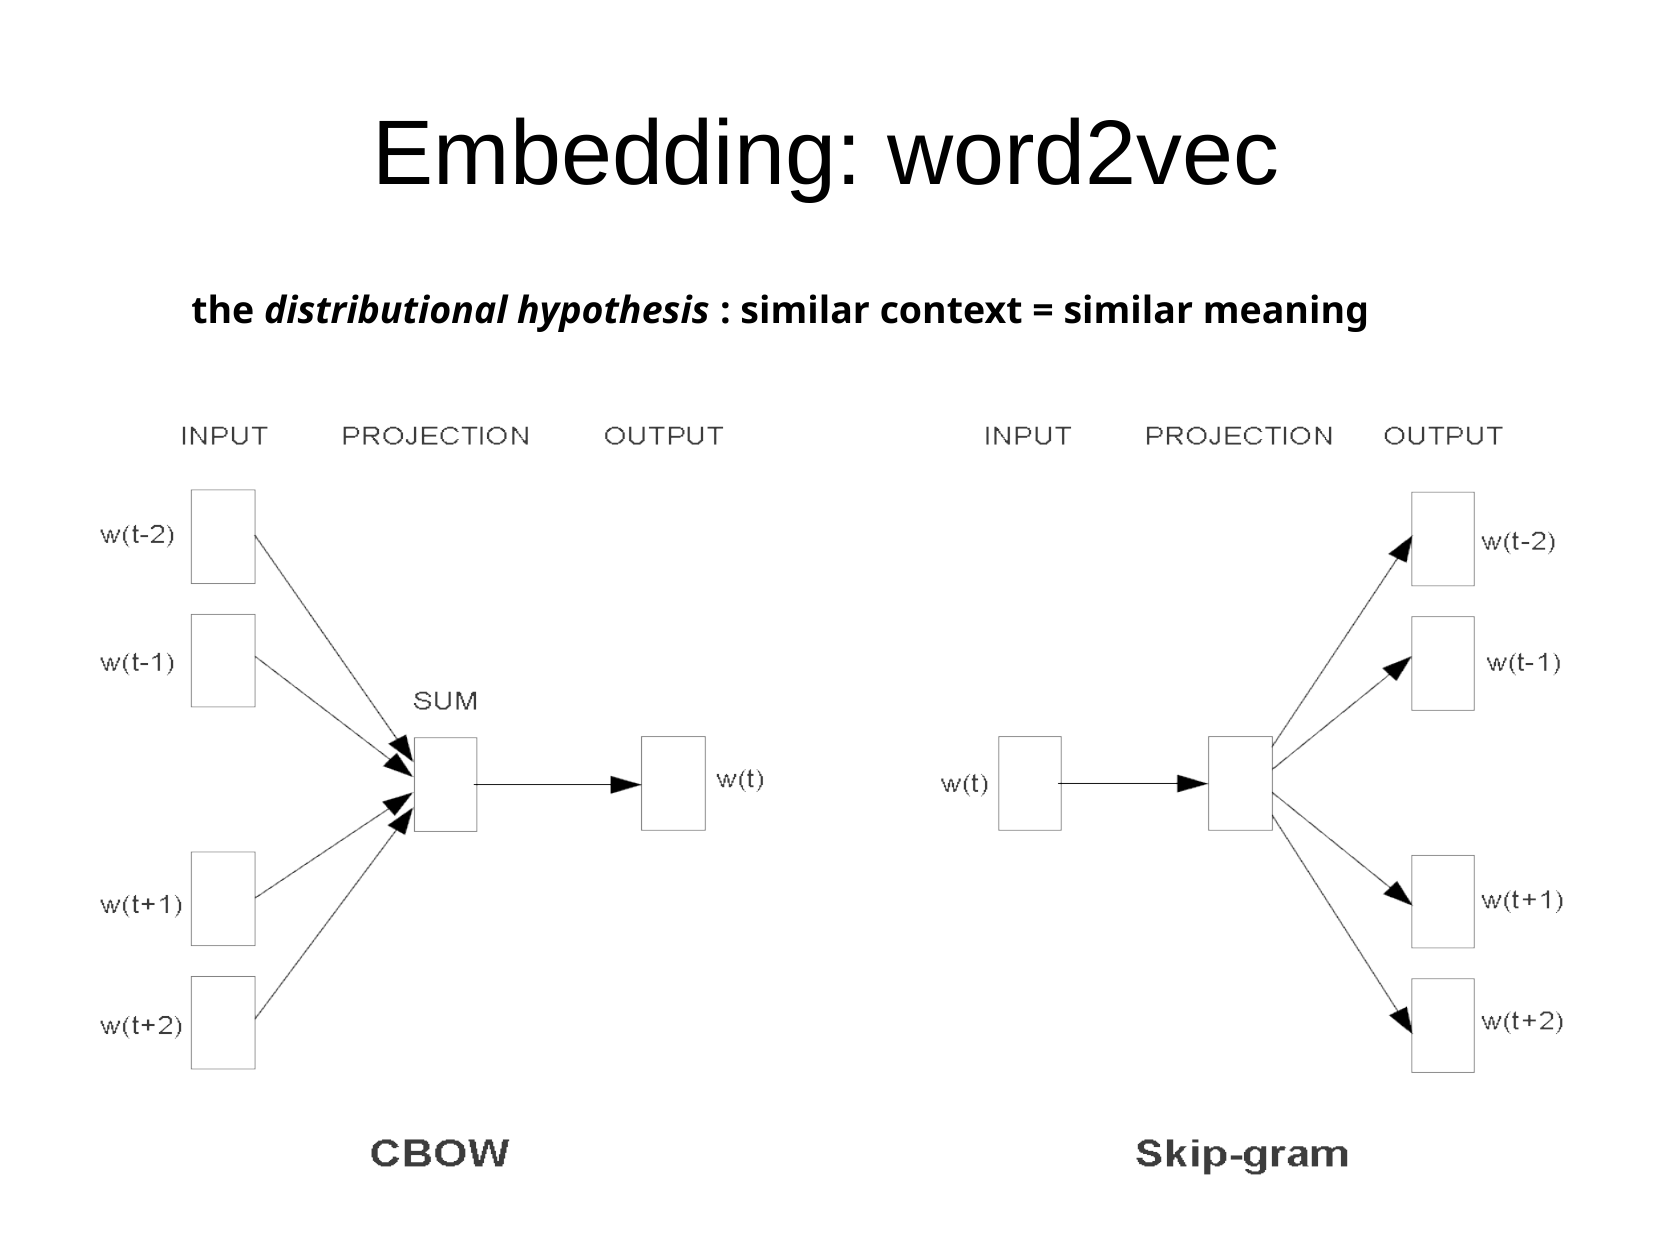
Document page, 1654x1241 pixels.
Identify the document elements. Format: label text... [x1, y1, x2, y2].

title Embedding: word2vec [82, 49, 1571, 257]
text_box the distributional hypothesis : similar context = similar meaning [176, 276, 1574, 336]
picture [62, 414, 1580, 1185]
